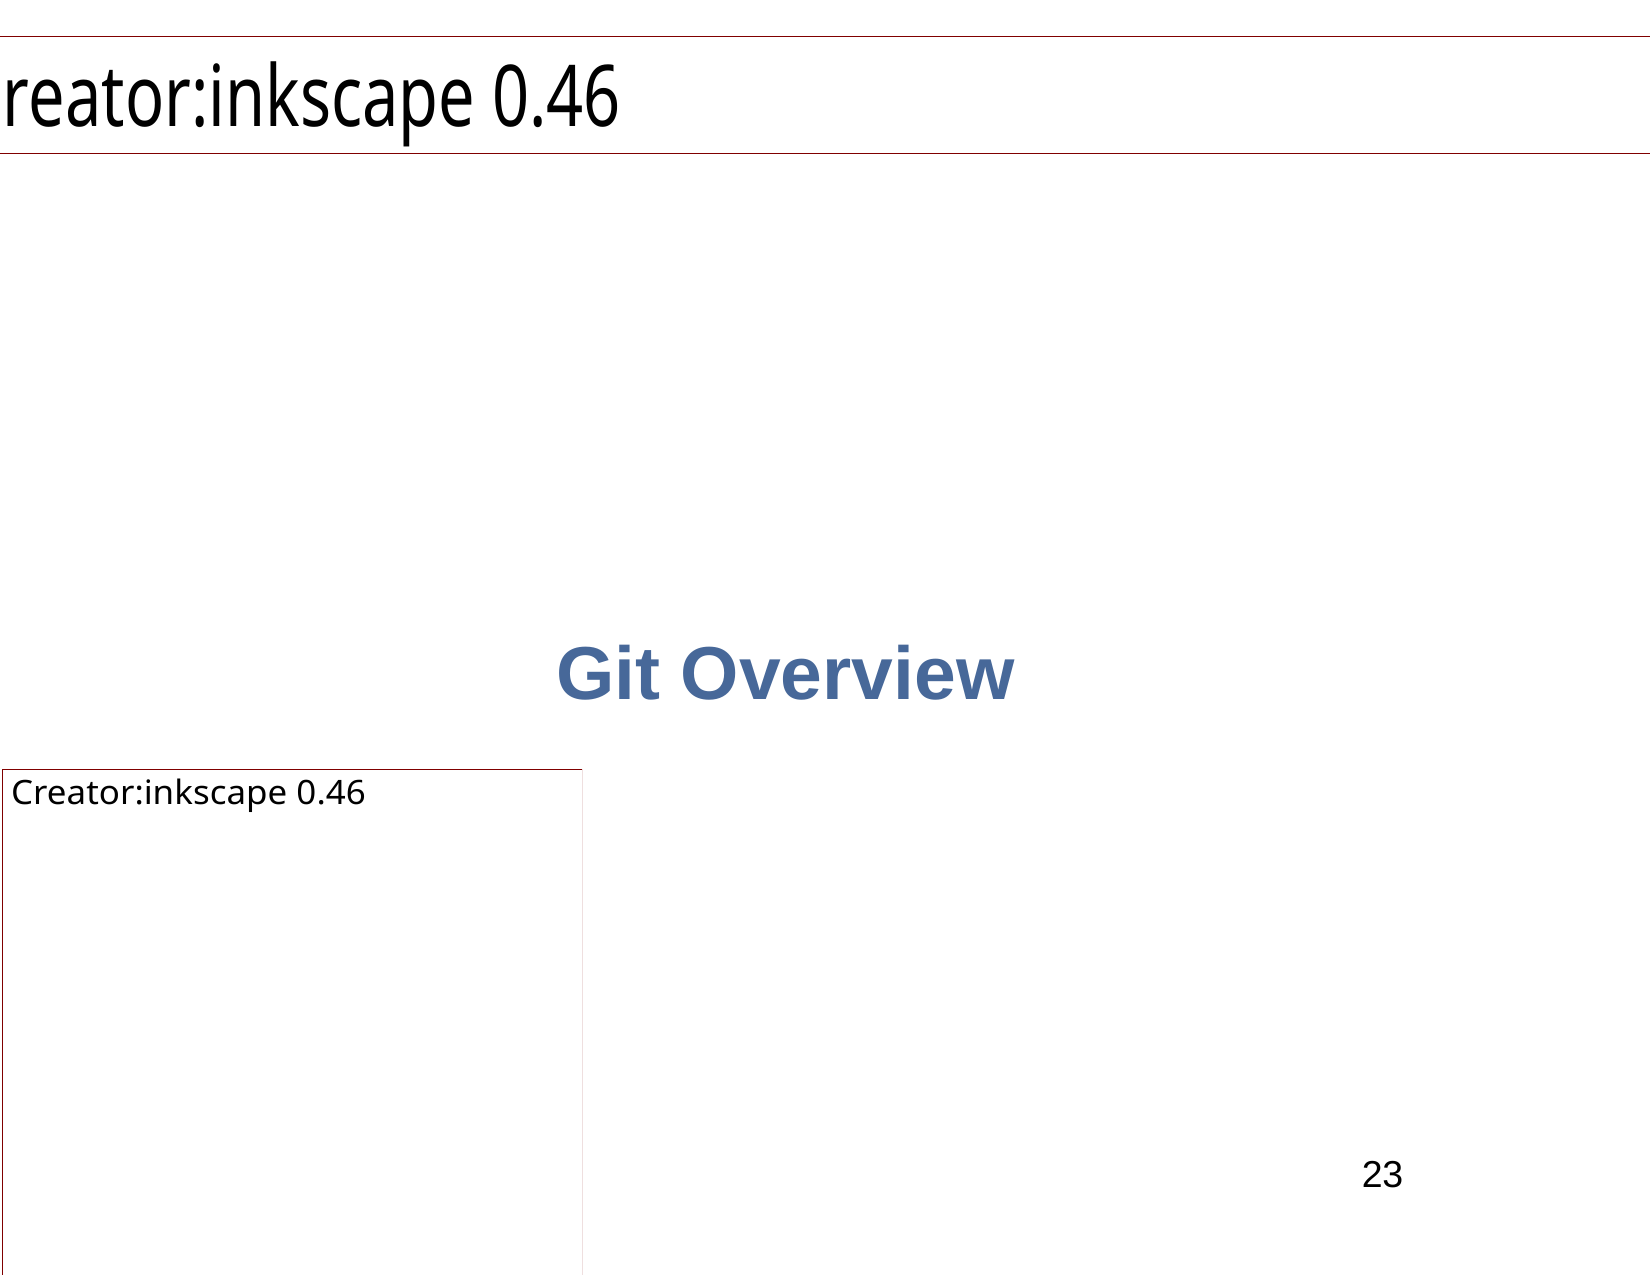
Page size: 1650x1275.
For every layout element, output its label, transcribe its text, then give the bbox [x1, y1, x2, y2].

title Git Overview [95, 579, 1476, 774]
